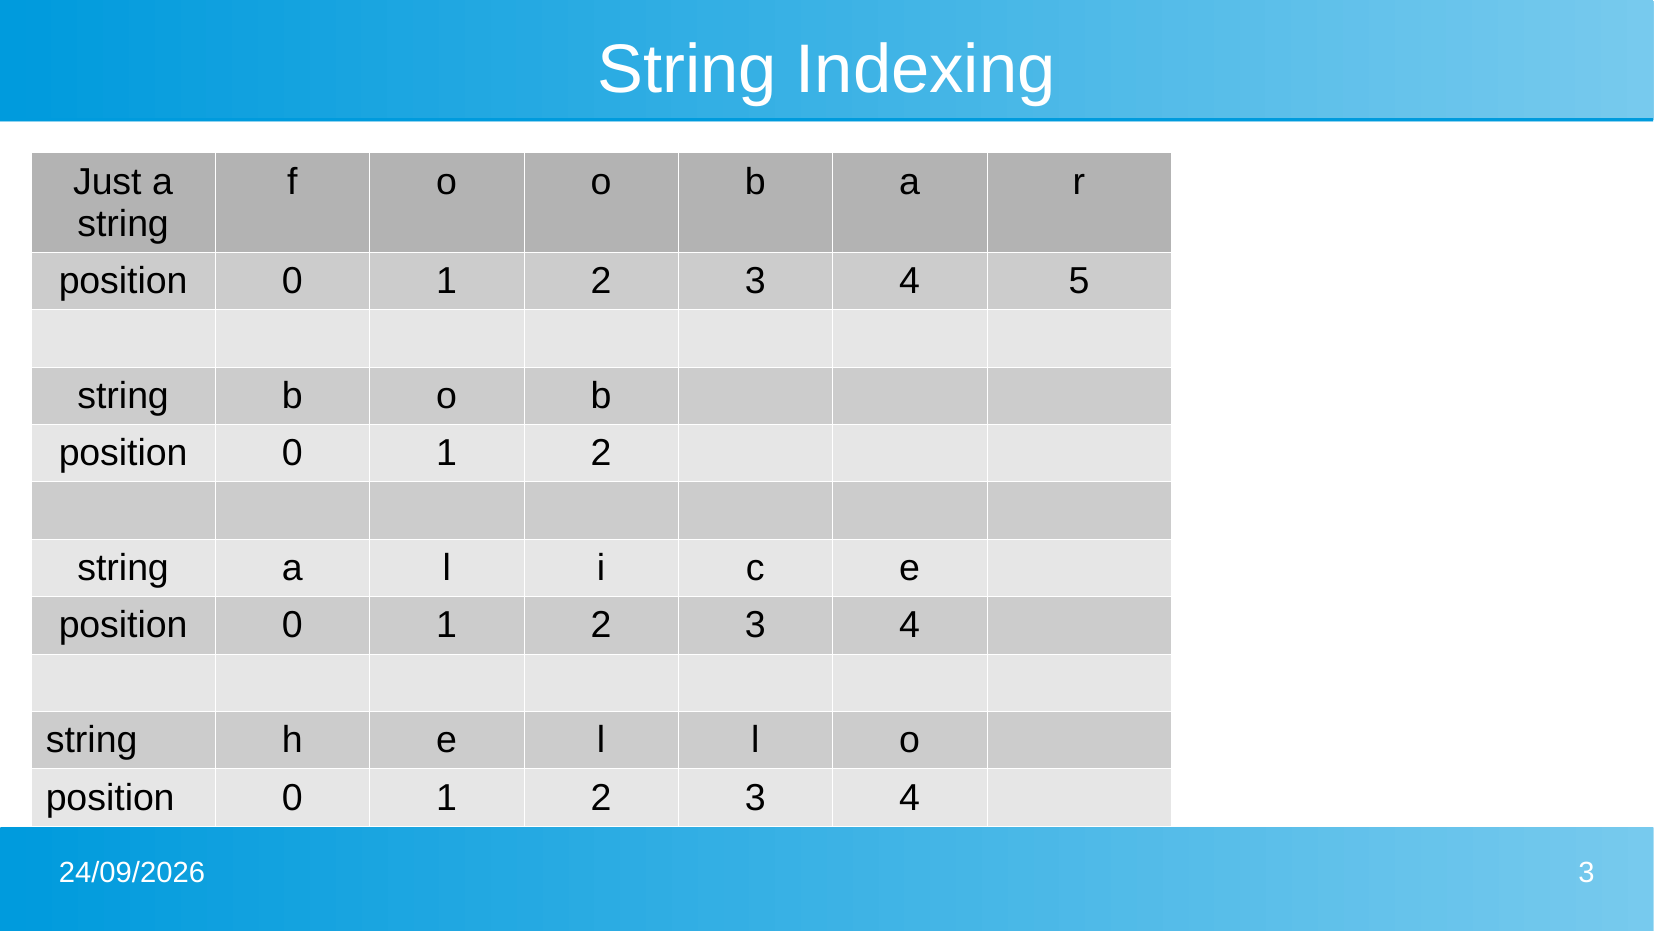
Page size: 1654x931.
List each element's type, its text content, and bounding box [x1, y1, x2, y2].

table_cell b [525, 368, 678, 424]
table_cell [32, 655, 215, 711]
table_cell [525, 655, 678, 711]
table_cell 2 [525, 597, 678, 654]
table_header a [833, 153, 987, 252]
table_cell 4 [833, 597, 987, 654]
table_cell [833, 425, 987, 481]
table_cell i [525, 540, 678, 596]
table_cell [370, 310, 524, 367]
table_cell [988, 368, 1171, 424]
table_cell position [32, 253, 215, 309]
table_cell string [32, 368, 215, 424]
table_cell 4 [833, 769, 987, 826]
table_cell c [679, 540, 832, 596]
table_cell [216, 482, 369, 539]
table_cell a [216, 540, 369, 596]
table_cell [679, 368, 832, 424]
table_cell l [525, 712, 678, 768]
table_cell [32, 310, 215, 367]
table_cell o [833, 712, 987, 768]
table_cell [988, 482, 1171, 539]
table_cell 0 [216, 253, 369, 309]
table_cell 3 [679, 769, 832, 826]
table_cell 2 [525, 253, 678, 309]
table_cell e [833, 540, 987, 596]
table_cell 3 [679, 253, 832, 309]
table_cell [833, 482, 987, 539]
table_cell [988, 597, 1171, 654]
table_cell [525, 482, 678, 539]
table_cell [833, 310, 987, 367]
table_cell [370, 482, 524, 539]
table_cell [988, 540, 1171, 596]
table_cell 0 [216, 425, 369, 481]
table_header f [216, 153, 369, 252]
table_header b [679, 153, 832, 252]
table_cell 0 [216, 769, 369, 826]
table_cell 1 [370, 425, 524, 481]
table_cell [679, 425, 832, 481]
table_cell l [679, 712, 832, 768]
table_cell [525, 310, 678, 367]
table_cell position [32, 597, 215, 654]
table_cell 2 [525, 425, 678, 481]
table_cell position [32, 425, 215, 481]
table_cell l [370, 540, 524, 596]
table_cell [988, 310, 1171, 367]
table_cell 1 [370, 253, 524, 309]
table_cell 5 [988, 253, 1171, 309]
table_cell [988, 769, 1171, 826]
table_cell [988, 712, 1171, 768]
table_header o [525, 153, 678, 252]
table_cell [216, 310, 369, 367]
table_cell 2 [525, 769, 678, 826]
table_header Just a string [32, 153, 215, 252]
table_cell 0 [216, 597, 369, 654]
table_cell [32, 482, 215, 539]
table_cell 4 [833, 253, 987, 309]
table_cell b [216, 368, 369, 424]
table_header r [988, 153, 1171, 252]
table_cell [988, 425, 1171, 481]
table_cell 3 [679, 597, 832, 654]
table_cell [679, 655, 832, 711]
table_header o [370, 153, 524, 252]
table_cell [833, 368, 987, 424]
table_cell 1 [370, 597, 524, 654]
title String Indexing [59, 29, 1595, 108]
table_cell position [32, 769, 215, 826]
table_cell h [216, 712, 369, 768]
table_cell [370, 655, 524, 711]
table_cell 1 [370, 769, 524, 826]
table_cell [988, 655, 1171, 711]
table_cell [833, 655, 987, 711]
table_cell [216, 655, 369, 711]
table_cell string [32, 540, 215, 596]
table_cell e [370, 712, 524, 768]
table_cell string [32, 712, 215, 768]
table_cell [679, 482, 832, 539]
table_cell o [370, 368, 524, 424]
table_cell [679, 310, 832, 367]
